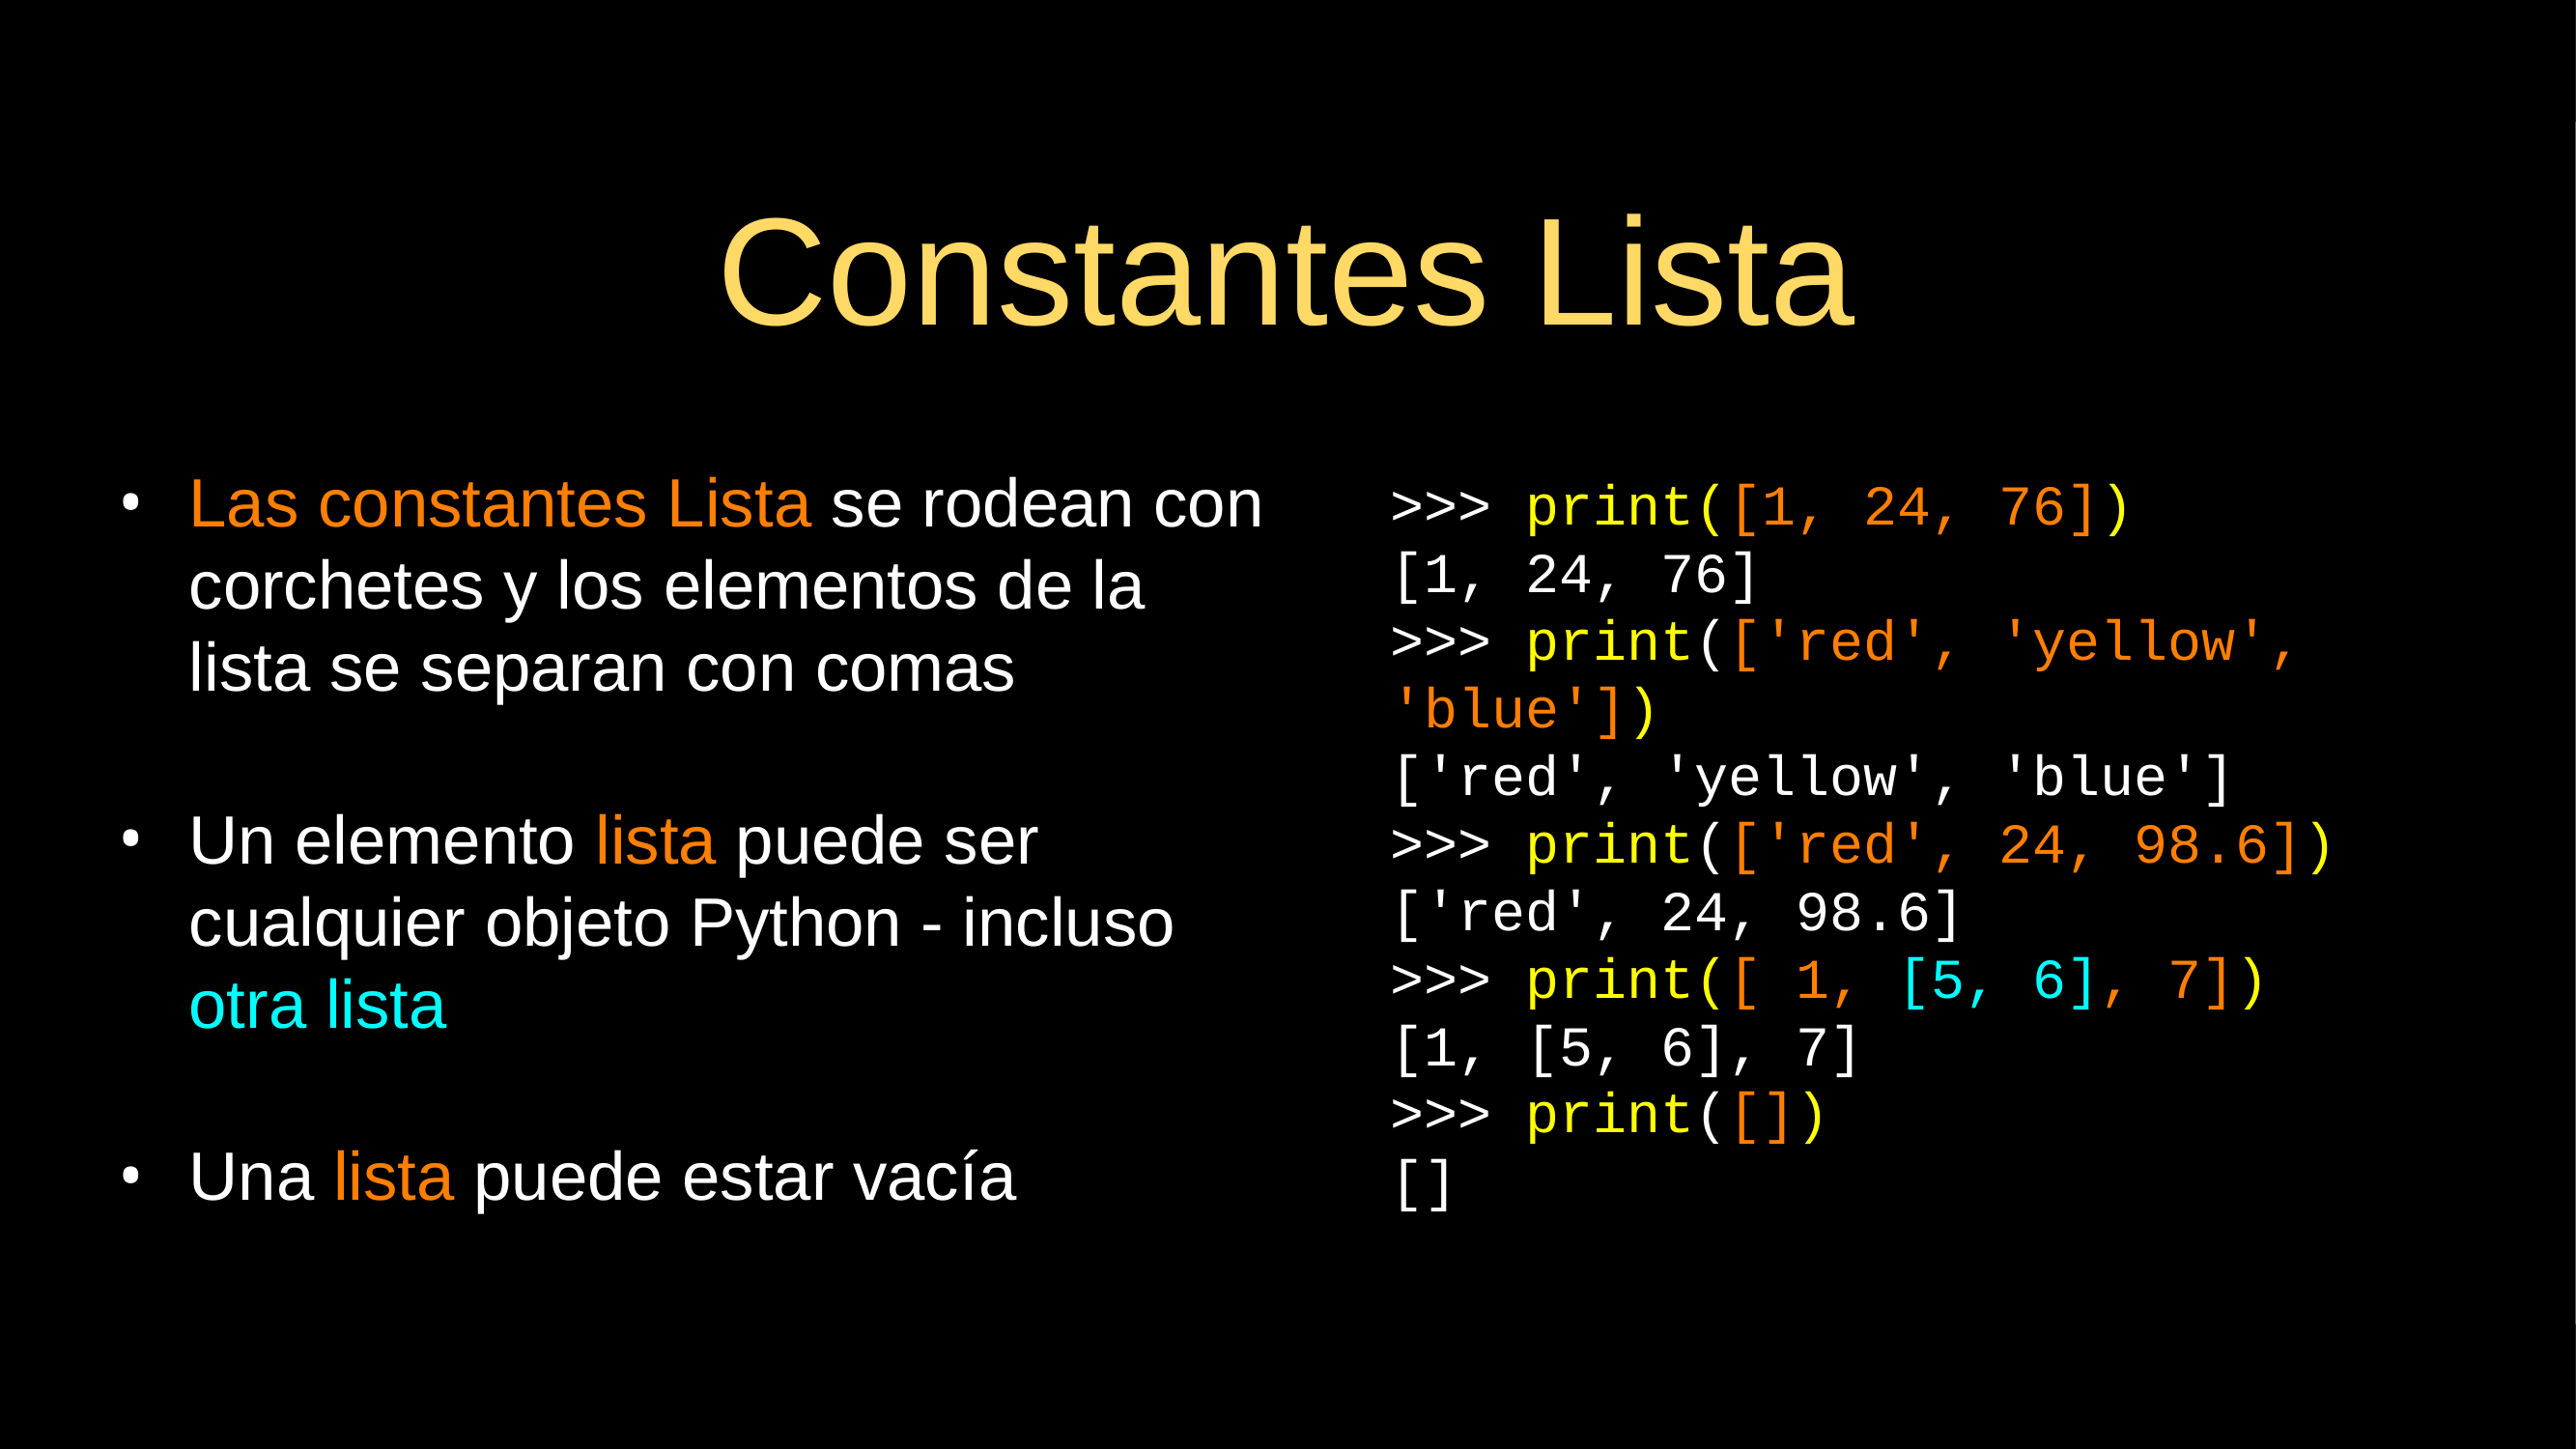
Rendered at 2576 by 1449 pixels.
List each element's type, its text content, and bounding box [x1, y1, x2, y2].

text_box >>> print([1, 24, 76]) [1, 24, 76] >>> print(['red', 'yellow', 'blue']) ['red', 'yellow', 'blue'] >>> print(['red', 24, 98.6]) ['red', 24, 98.6] >>> print([ 1, [5, 6], 7]) [1, [5, 6], 7] >>> print([]) [] [1390, 401, 2526, 1280]
list Las constantes Lista se rodean con corchetes y los elementos de la lista se separan con comas Un elemento lista puede ser cualquier objeto Python - incluso otra lista Una lista puede estar vacía [110, 452, 1273, 1221]
title Constantes Lista [183, 125, 2391, 403]
